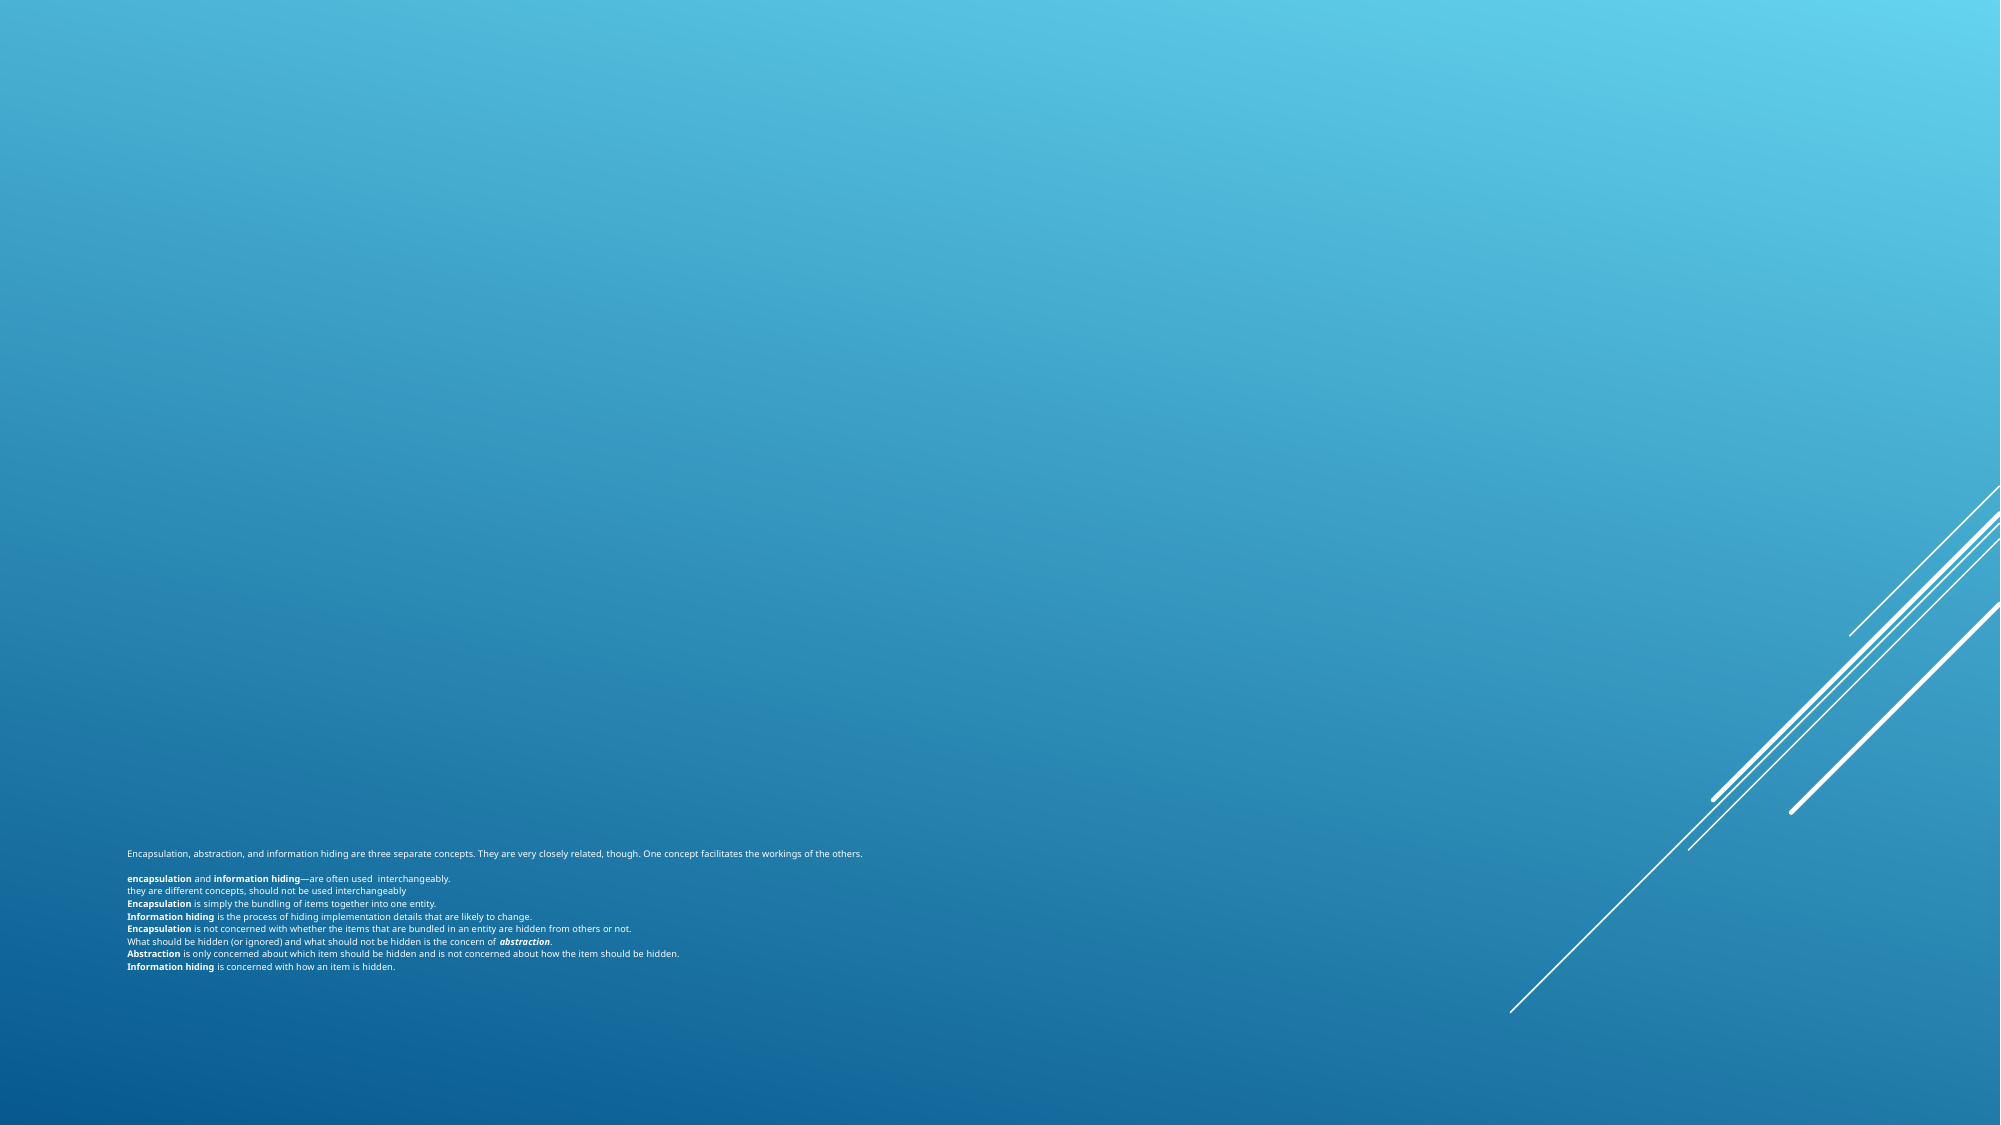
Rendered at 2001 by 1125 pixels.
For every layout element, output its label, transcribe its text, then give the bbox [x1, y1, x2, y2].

list Encapsulation, abstraction, and information hiding are three separate concepts. They are very closely related, though. One concept facilitates the workings of the others. encapsulation and information hiding—are often used interchangeably. they are different concepts, should not be used interchangeably Encapsulation is simply the bundling of items together into one entity. Information hiding is the process of hiding implementation details that are likely to change. Encapsulation is not concerned with whether the items that are bundled in an entity are hidden from others or not. What should be hidden (or ignored) and what should not be hidden is the concern of abstraction. Abstraction is only concerned about which item should be hidden and is not concerned about how the item should be hidden. Information hiding is concerned with how an item is hidden. [120, 43, 1521, 1097]
